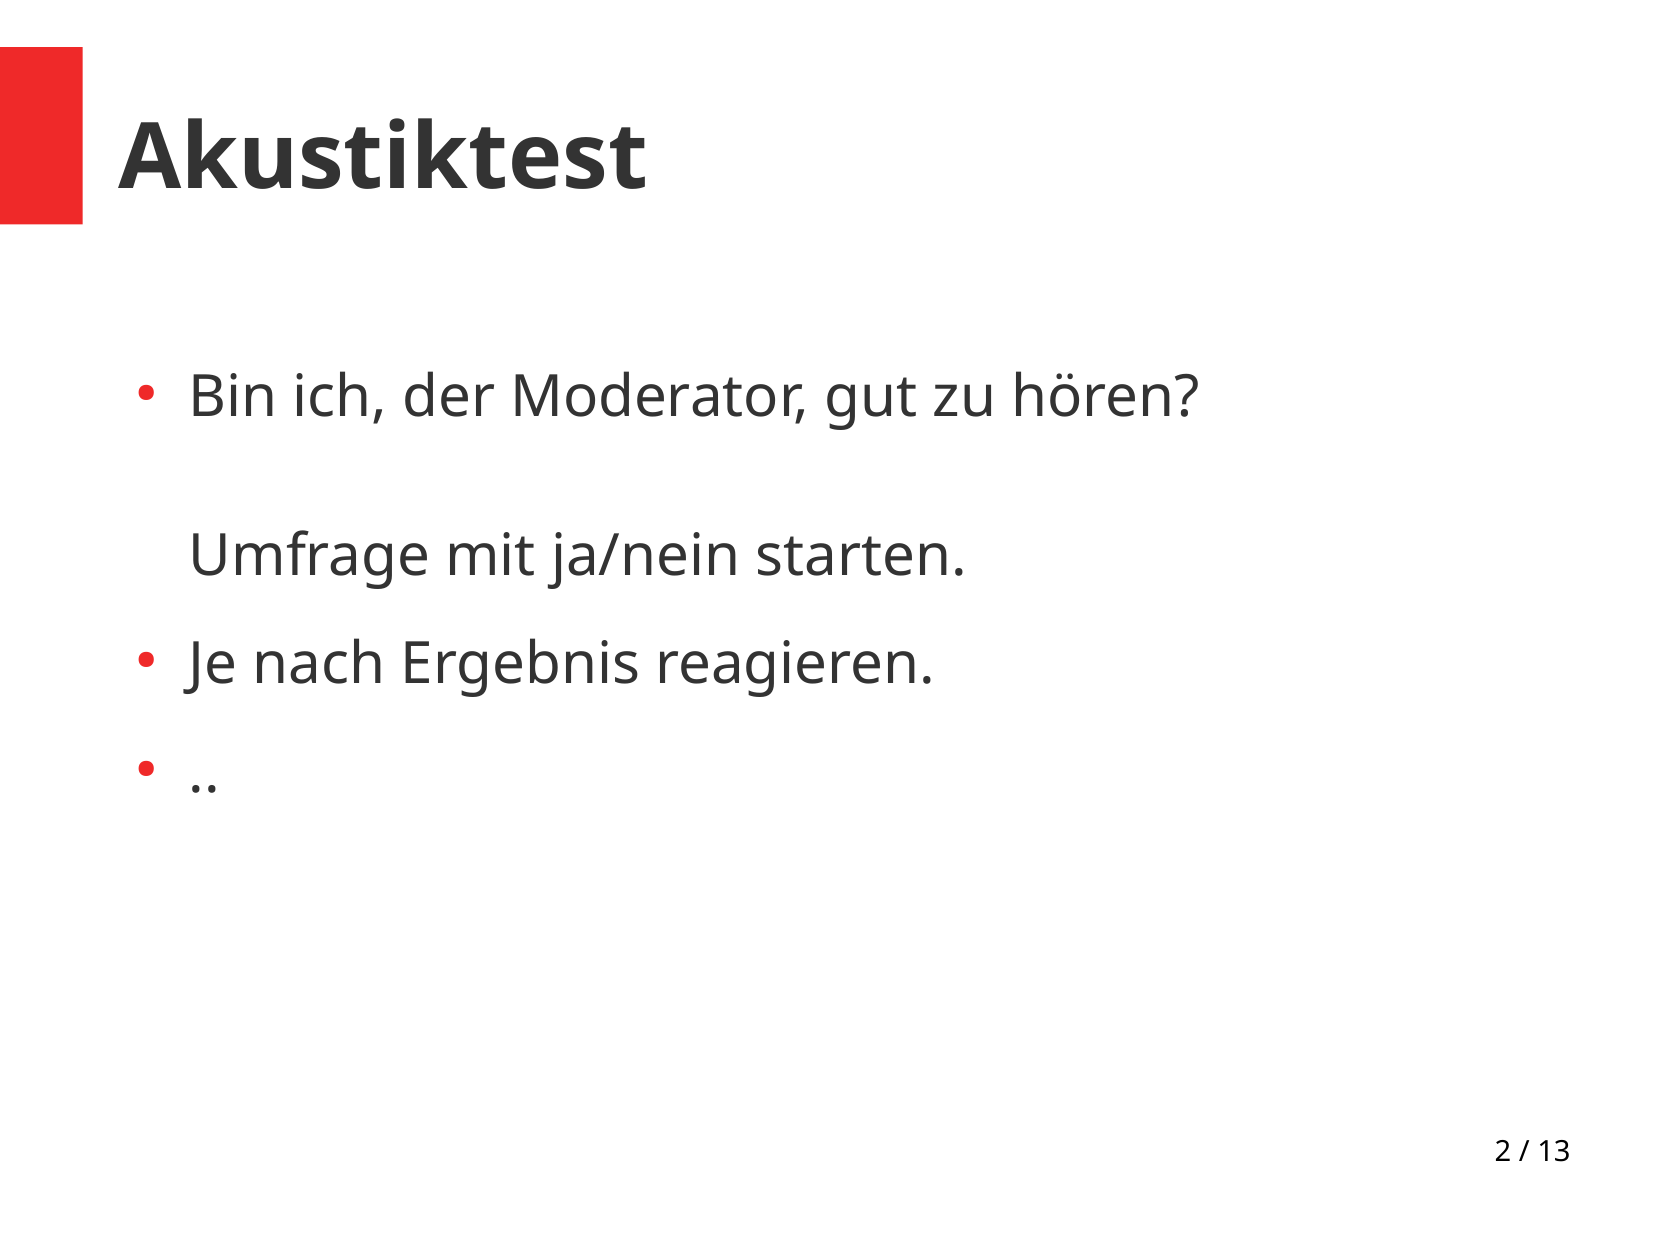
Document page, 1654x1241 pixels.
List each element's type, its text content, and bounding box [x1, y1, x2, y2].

title Akustiktest [118, 49, 1571, 257]
list Bin ich, der Moderator, gut zu hören? Umfrage mit ja/nein starten. Je nach Ergebnis reagieren. .. [118, 354, 1536, 1074]
